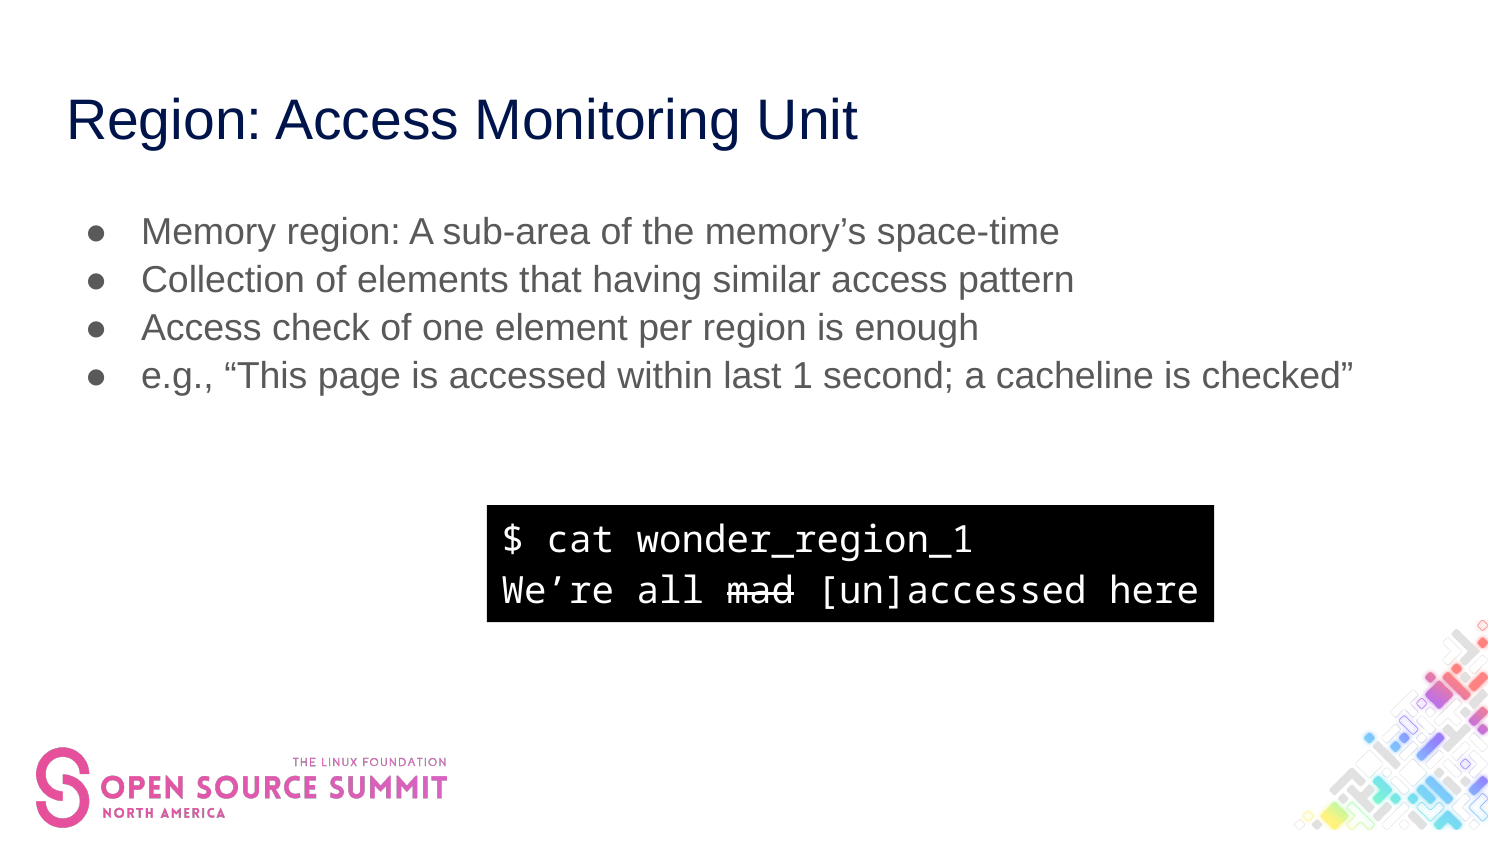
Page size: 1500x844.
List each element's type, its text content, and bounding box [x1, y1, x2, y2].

picture [1294, 620, 1488, 830]
text_box $ cat wonder_region_1 We’re all mad [un]accessed here [486, 505, 1098, 596]
list Memory region: A sub-area of the memory’s space-time Collection of elements that having similar access pattern Access check of one element per region is enough e.g., “This page is accessed within last 1 second; a cacheline is checked” [51, 189, 1449, 734]
title Region: Access Monitoring Unit [51, 72, 1449, 167]
picture [36, 747, 447, 828]
